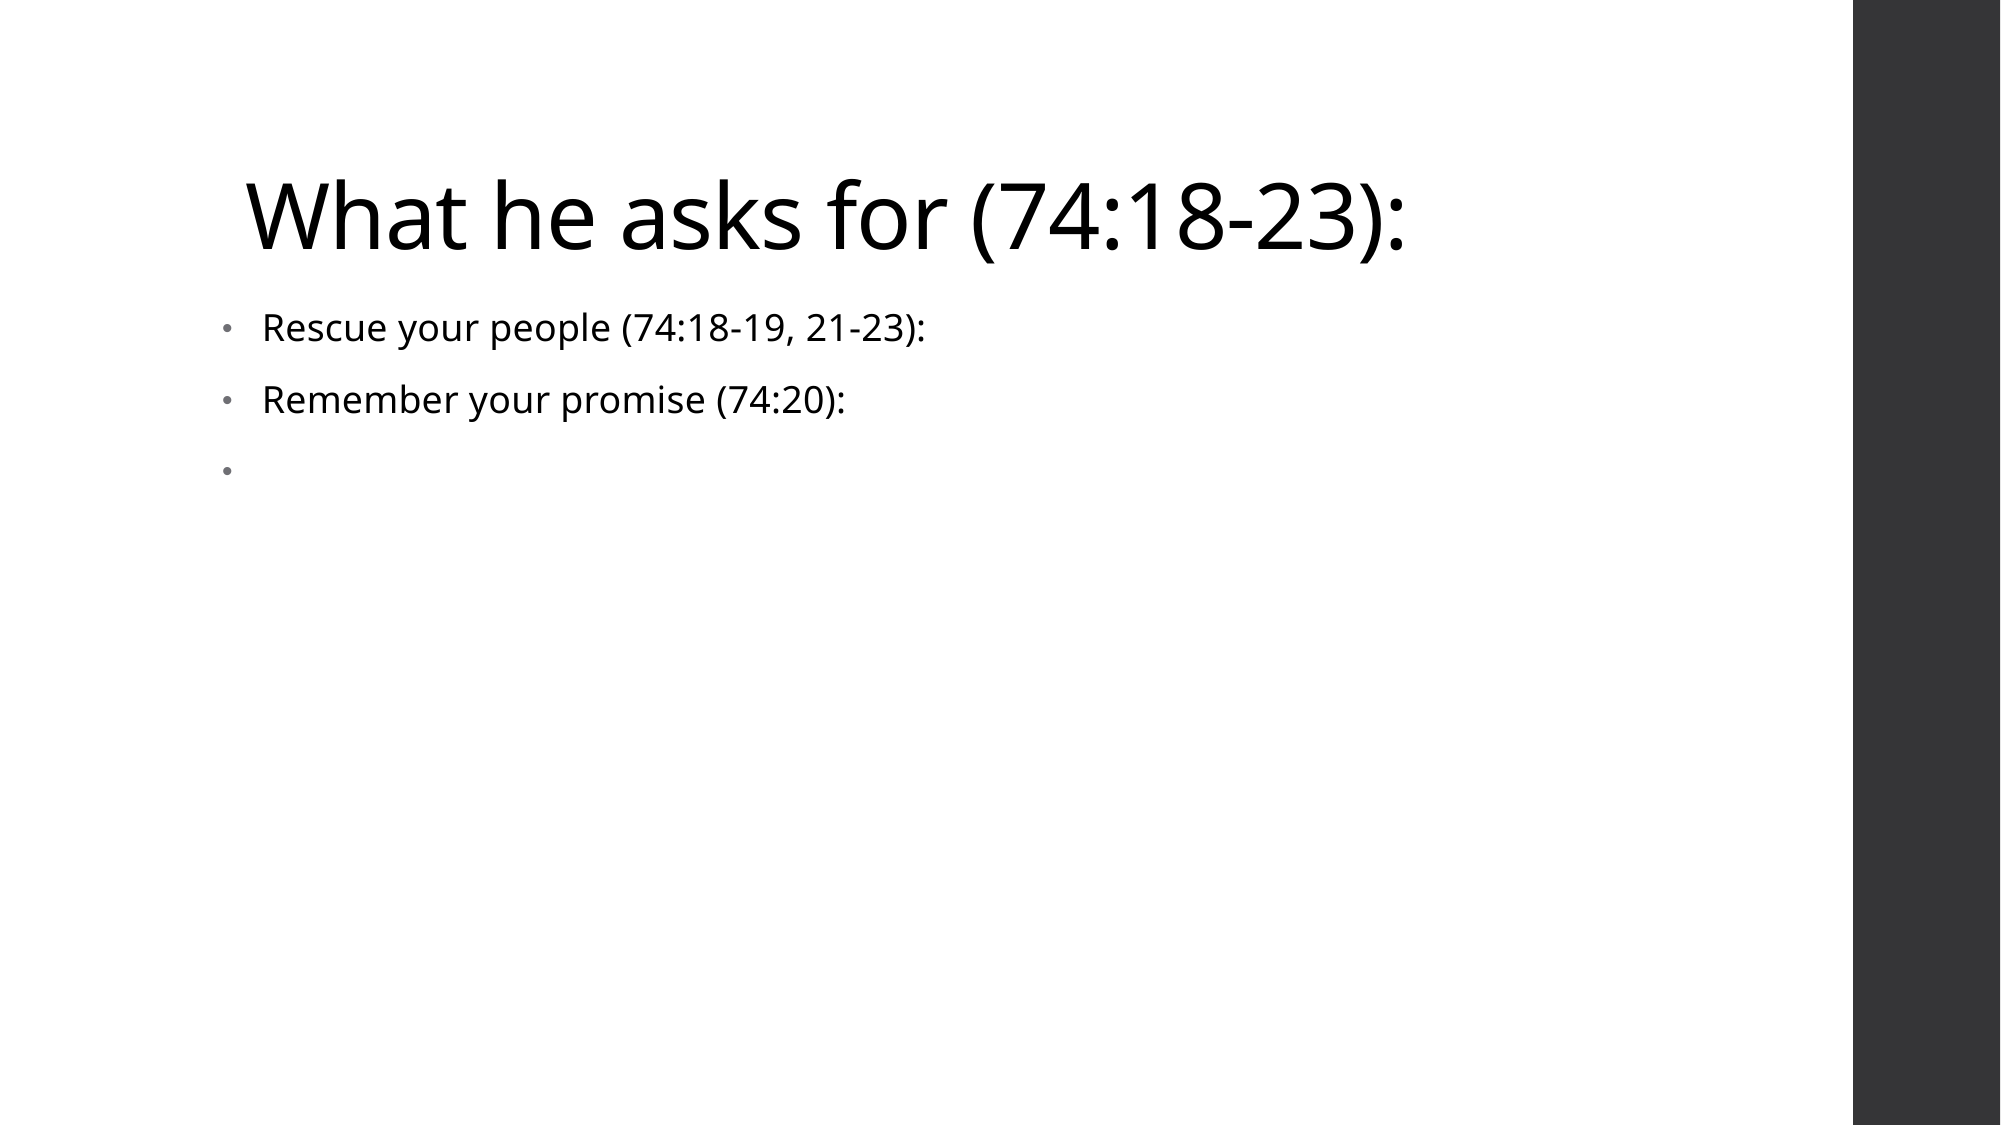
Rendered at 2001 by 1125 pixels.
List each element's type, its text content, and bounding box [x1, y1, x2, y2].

list Rescue your people (74:18-19, 21-23): Remember your promise (74:20): [206, 299, 1617, 1014]
title What he asks for (74:18-23): [206, 60, 1797, 278]
